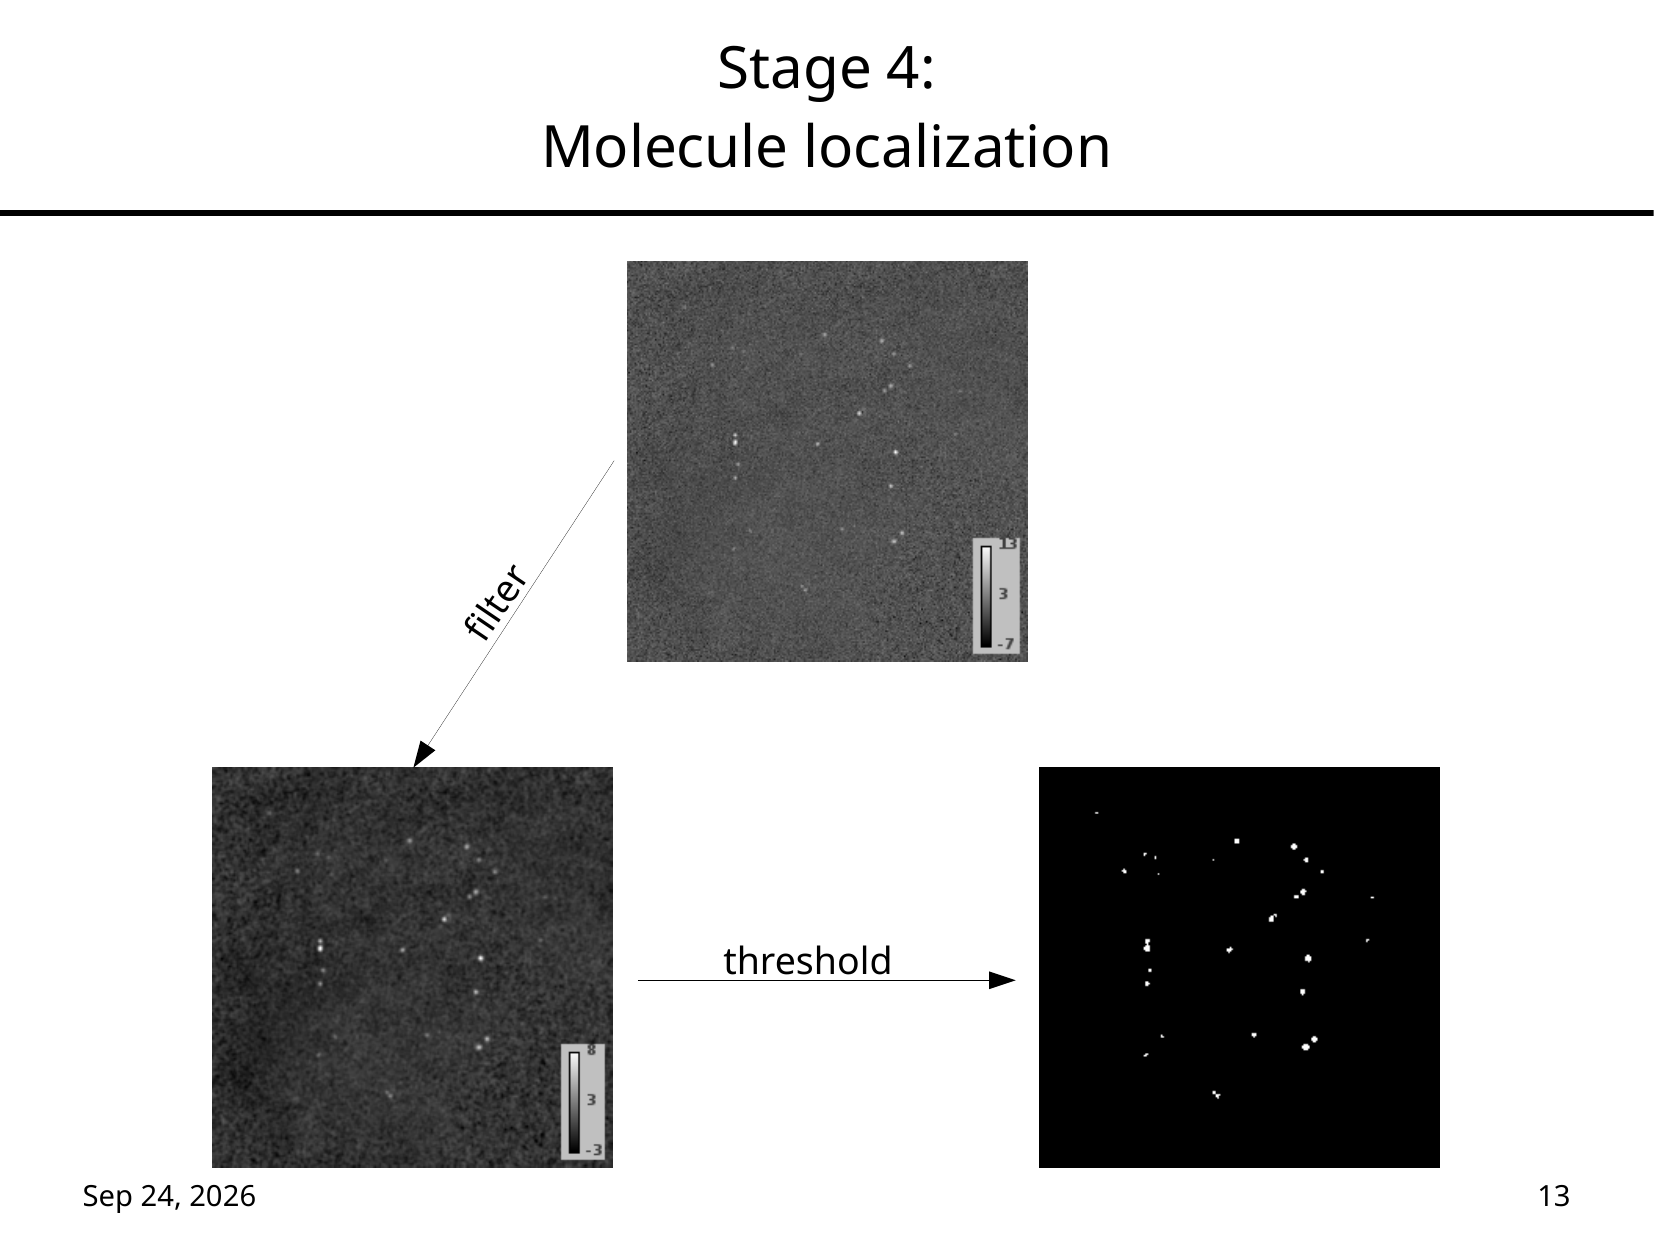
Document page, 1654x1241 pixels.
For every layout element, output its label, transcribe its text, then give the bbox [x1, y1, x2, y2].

picture [212, 767, 613, 1168]
title Stage 4: Molecule localization [82, 2, 1571, 210]
picture [627, 261, 1028, 662]
text_box threshold [708, 927, 896, 993]
text_box filter [437, 543, 550, 667]
picture [1039, 767, 1440, 1168]
